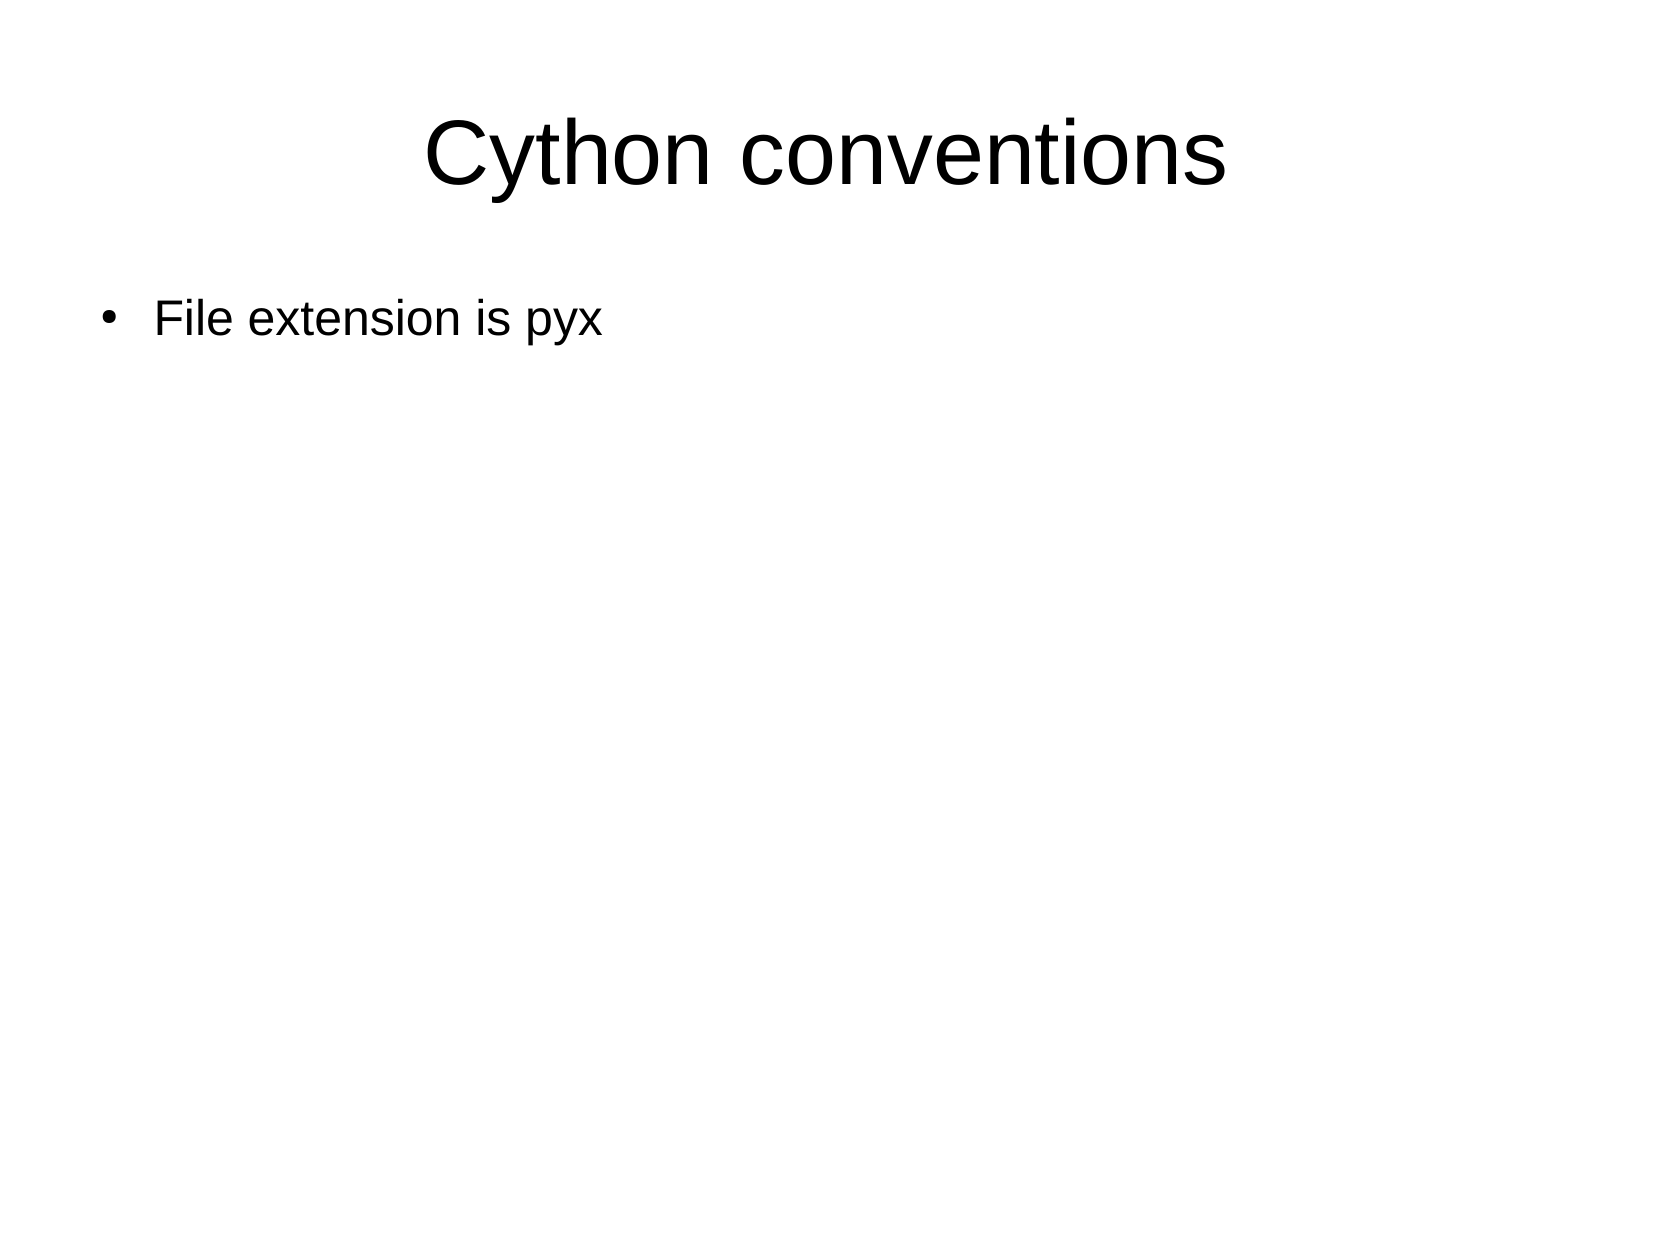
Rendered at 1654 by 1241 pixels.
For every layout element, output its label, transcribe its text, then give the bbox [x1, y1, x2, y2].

title Cython conventions [82, 49, 1571, 257]
list File extension is pyx [82, 290, 1571, 1109]
